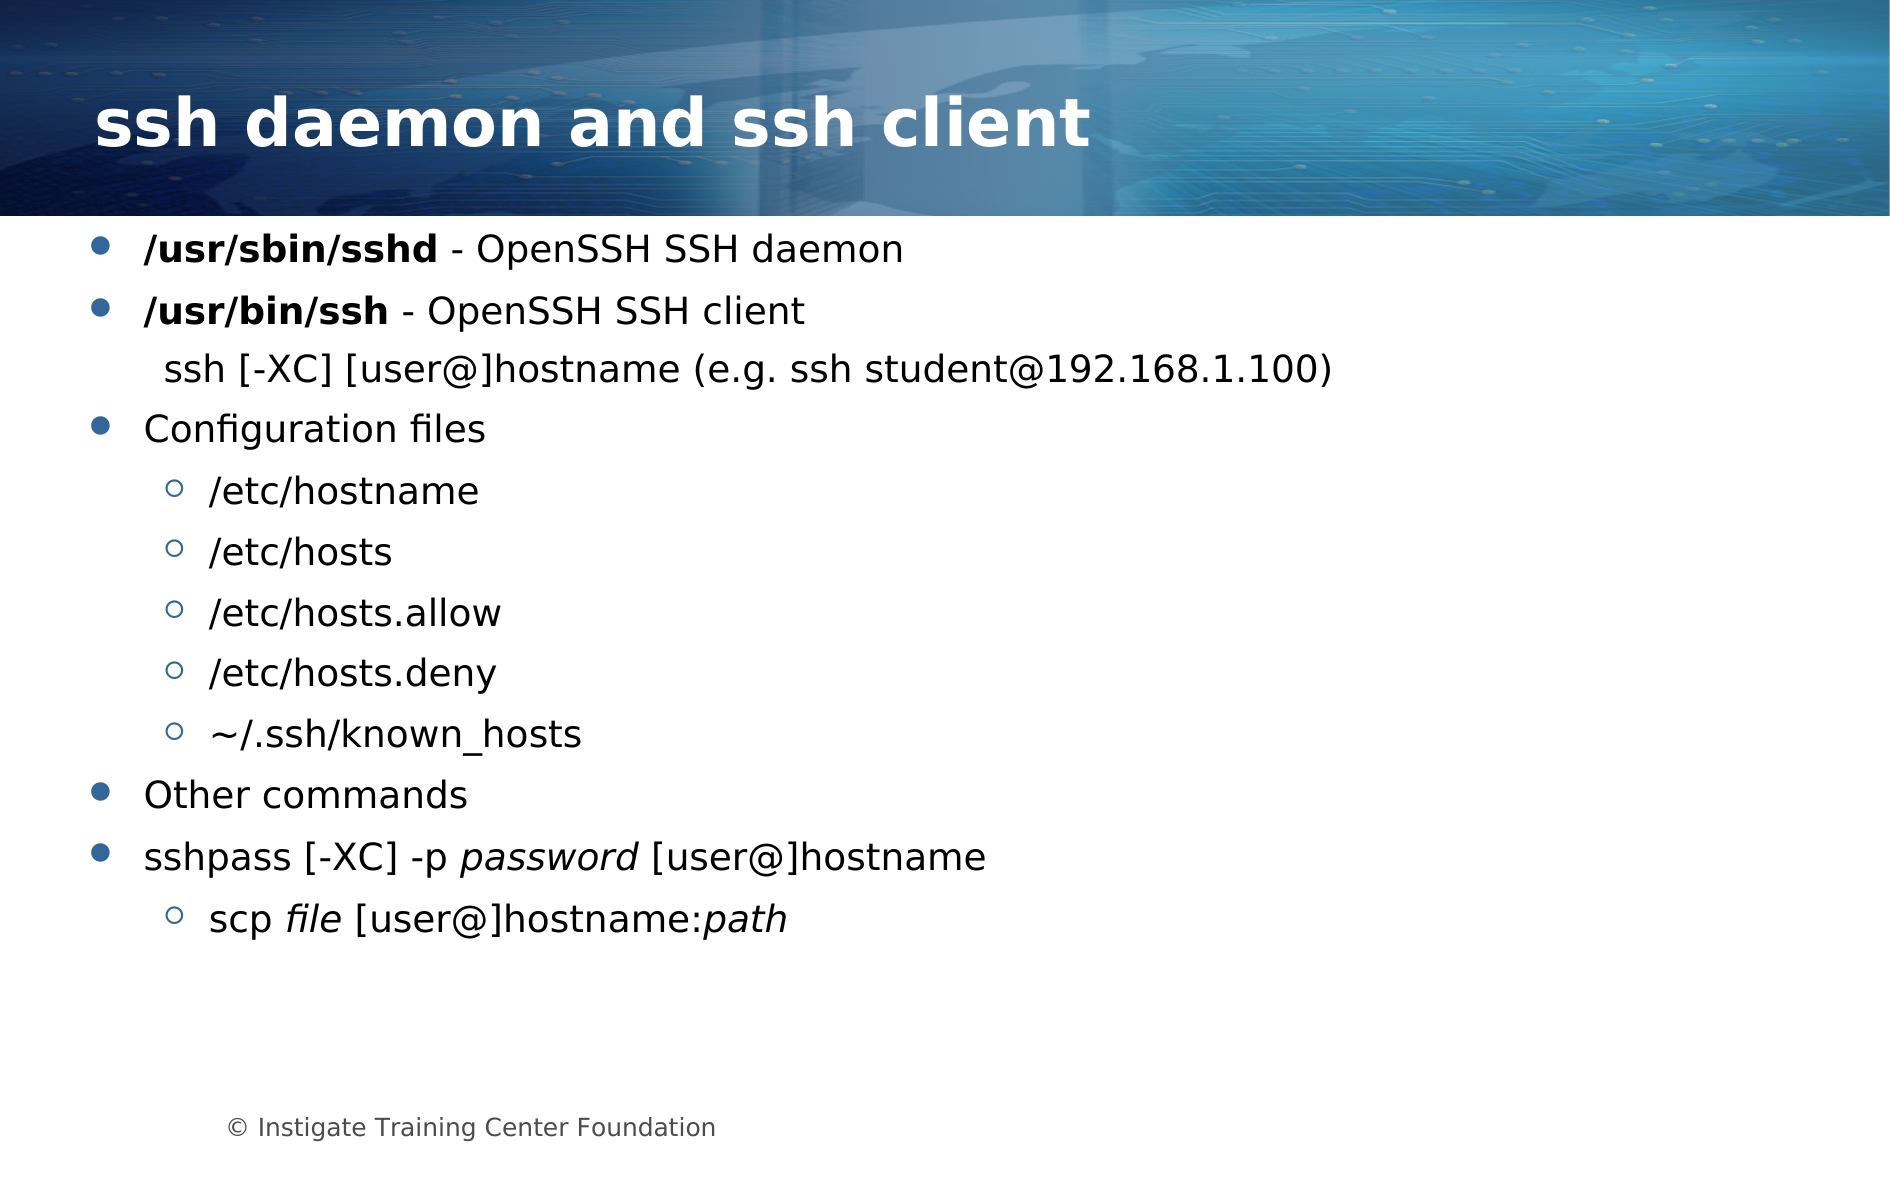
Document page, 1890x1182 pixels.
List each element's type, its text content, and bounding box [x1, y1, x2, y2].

picture [0, 0, 1890, 216]
list /usr/sbin/sshd - OpenSSH SSH daemon /usr/bin/ssh - OpenSSH SSH client ssh [-XC] [user@]hostname (e.g. ssh student@192.168.1.100) Configuration files /etc/hostname /etc/hosts /etc/hosts.allow /etc/hosts.deny ~/.ssh/known_hosts Other commands sshpass [-XC] -p password [user@]hostname scp file [user@]hostname:path [88, 228, 1788, 947]
title ssh daemon and ssh client [94, 47, 1793, 217]
